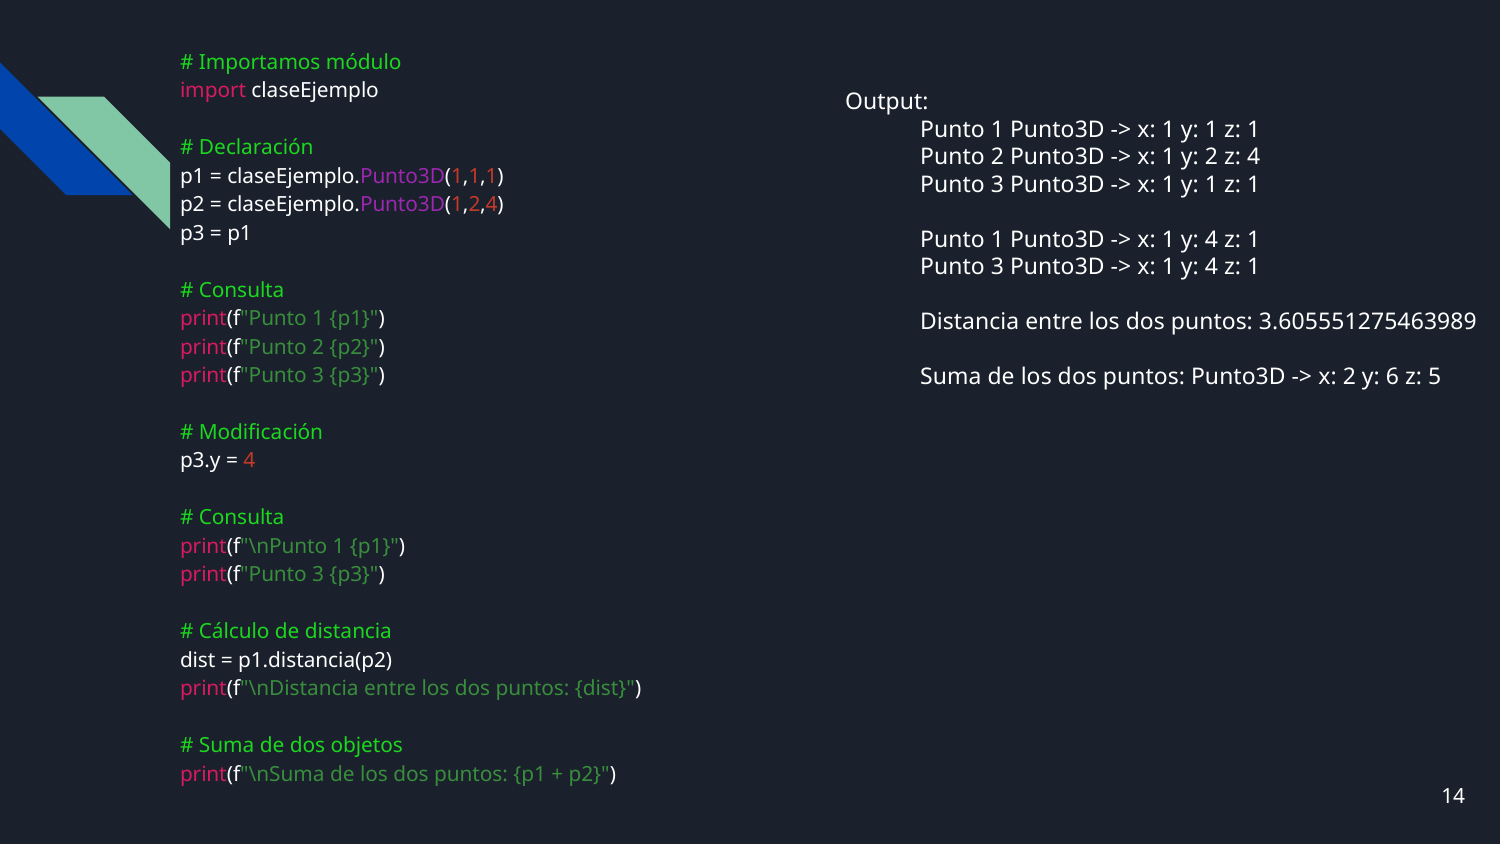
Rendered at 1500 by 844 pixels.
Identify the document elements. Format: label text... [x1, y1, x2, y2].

list # Importamos módulo import claseEjemplo # Declaración p1 = claseEjemplo.Punto3D(1,1,1) p2 = claseEjemplo.Punto3D(1,2,4) p3 = p1 # Consulta print(f"Punto 1 {p1}") print(f"Punto 2 {p2}") print(f"Punto 3 {p3}") # Modificación p3.y = 4 # Consulta print(f"\nPunto 1 {p1}") print(f"Punto 3 {p3}") # Cálculo de distancia dist = p1.distancia(p2) print(f"\nDistancia entre los dos puntos: {dist}") # Suma de dos objetos print(f"\nSuma de los dos puntos: {p1 + p2}") [165, 30, 831, 814]
list Output: Punto 1 Punto3D -> x: 1 y: 1 z: 1 Punto 2 Punto3D -> x: 1 y: 2 z: 4 Punto 3 Punto3D -> x: 1 y: 1 z: 1 Punto 1 Punto3D -> x: 1 y: 4 z: 1 Punto 3 Punto3D -> x: 1 y: 4 z: 1 Distancia entre los dos puntos: 3.605551275463989 Suma de los dos puntos: Punto3D -> x: 2 y: 6 z: 5 [830, 71, 1496, 772]
slide_number <number> [1389, 764, 1480, 830]
